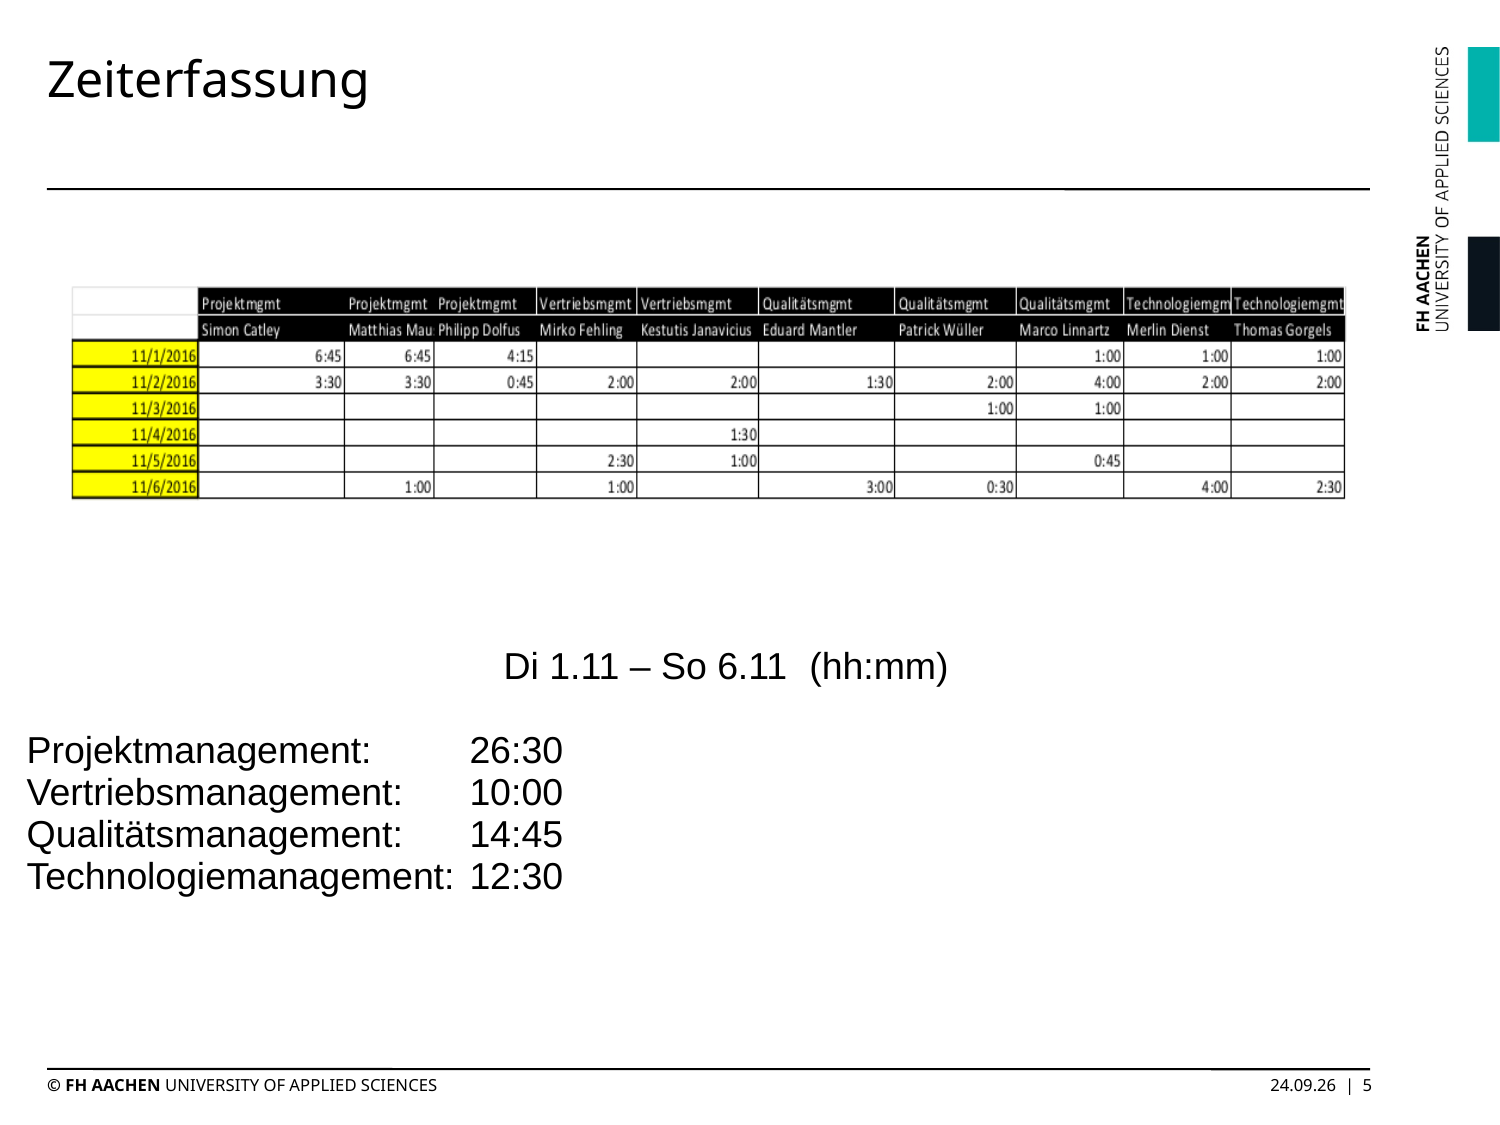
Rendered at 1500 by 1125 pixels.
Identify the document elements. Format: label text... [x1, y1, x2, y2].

text_box Di 1.11 – So 6.11 (hh:mm) Projektmanagement: 26:30 Vertriebsmanagement: 10:00 Qualitätsmanagement: 14:45 Technologiemanagement: 12:30 [11, 637, 1441, 969]
title Zeiterfassung [47, 47, 1371, 166]
picture [11, 47, 1500, 567]
